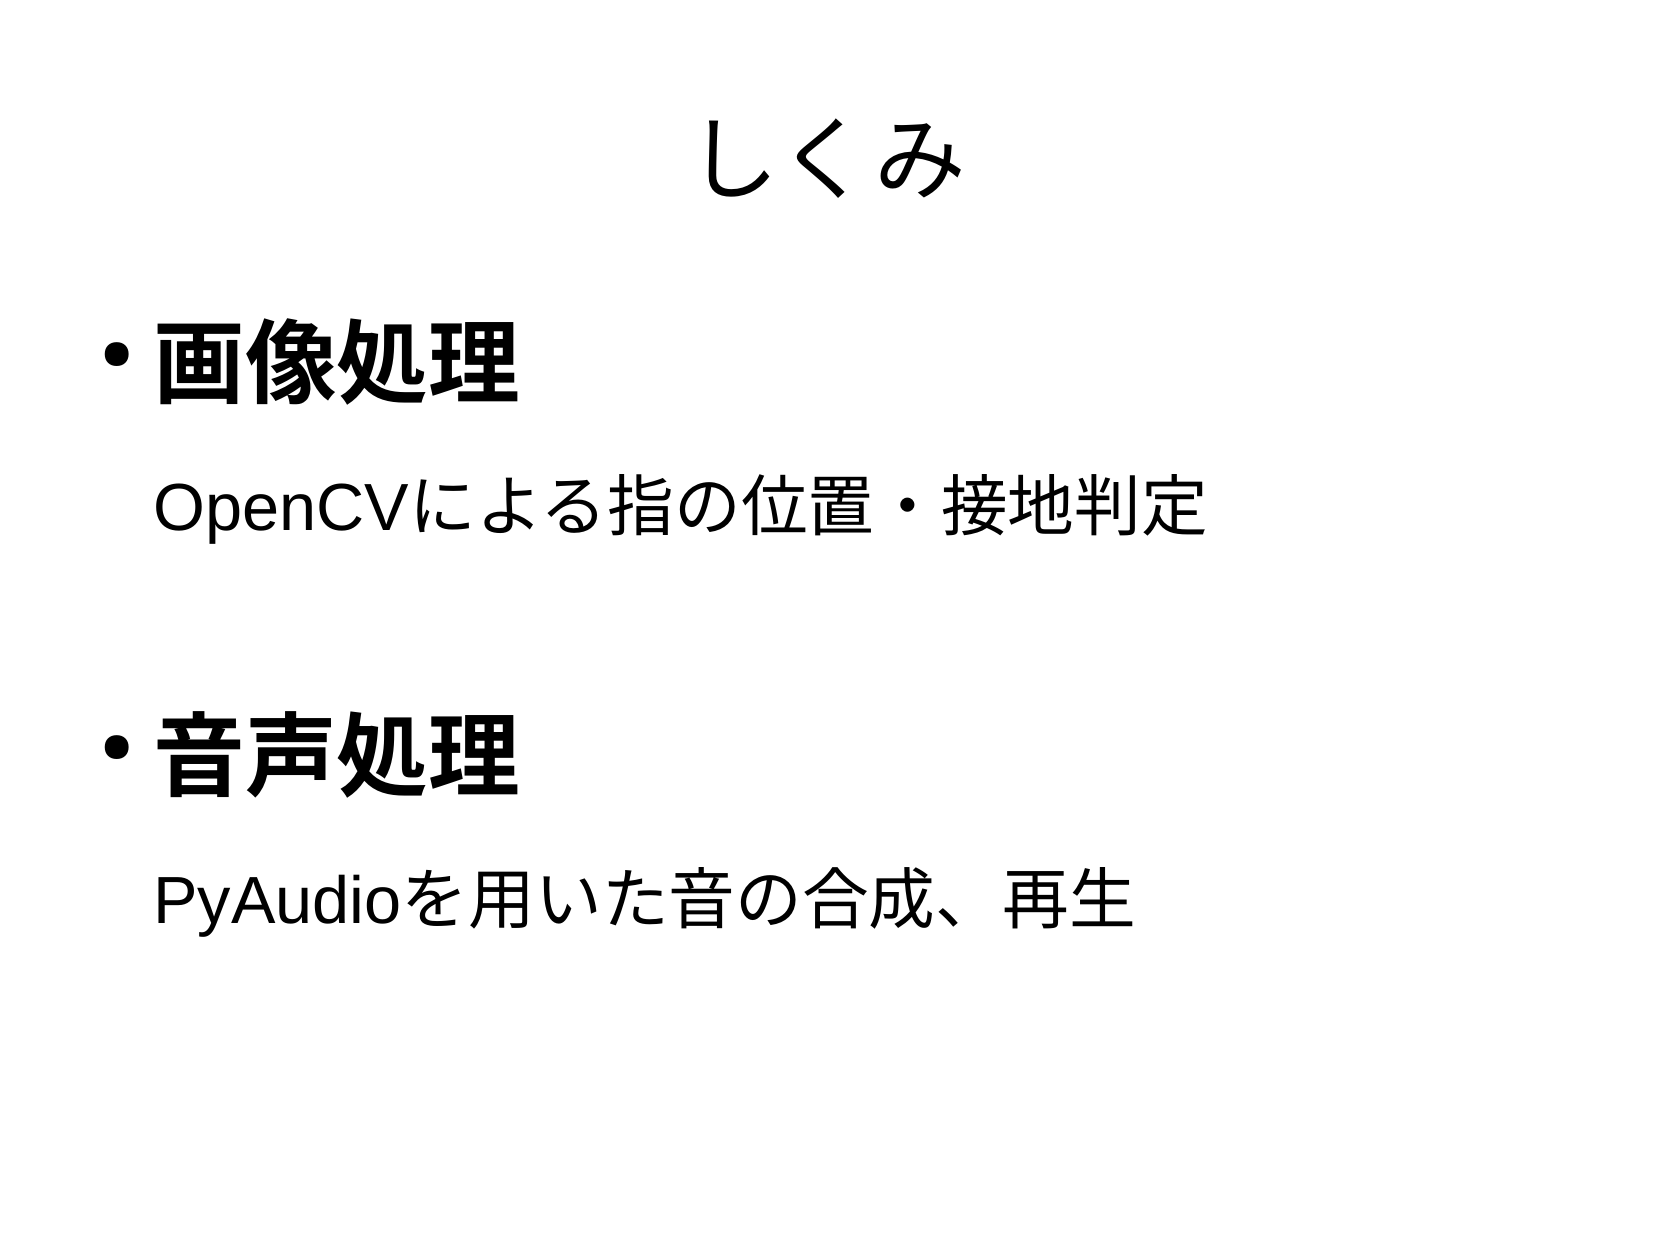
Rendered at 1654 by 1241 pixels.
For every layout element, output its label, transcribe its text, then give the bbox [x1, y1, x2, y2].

list 画像処理 OpenCVによる指の位置・接地判定 音声処理 PyAudioを用いた音の合成、再生 [82, 290, 1571, 1010]
title しくみ [82, 49, 1571, 257]
